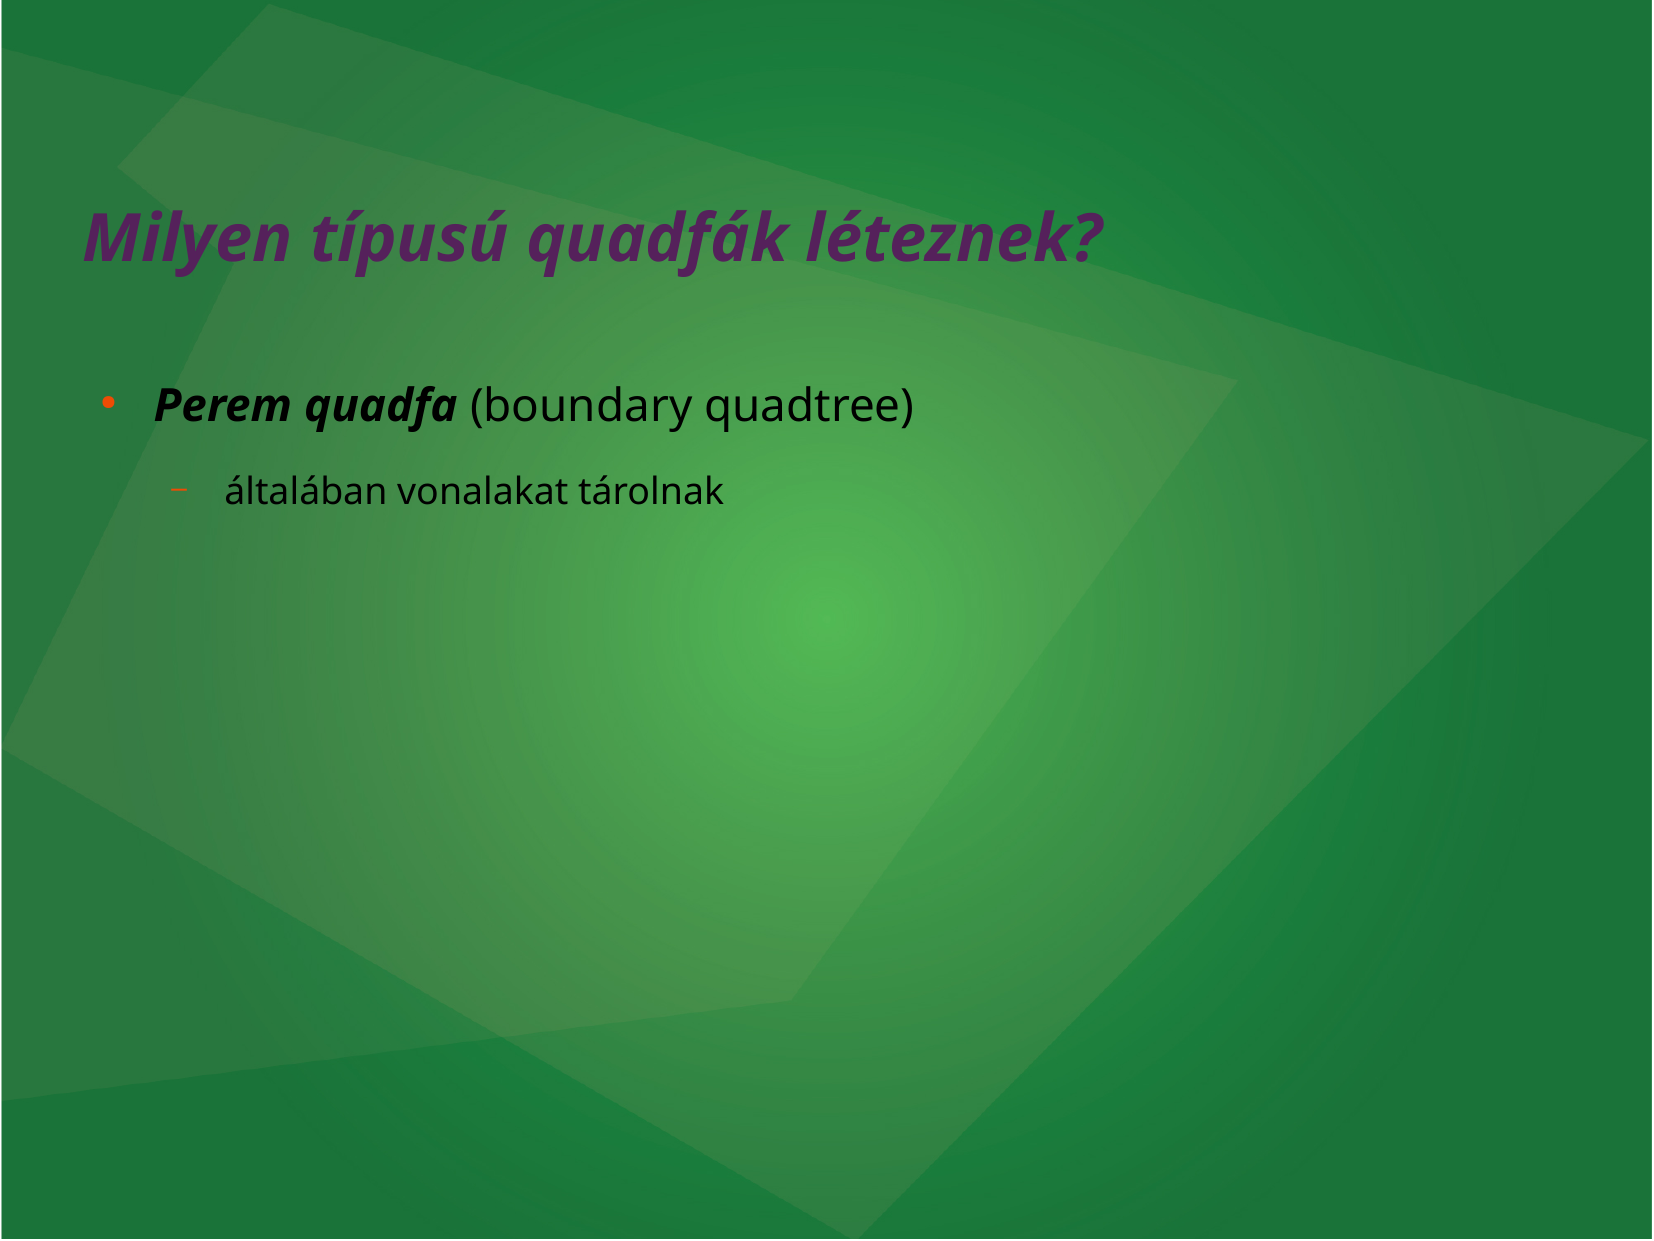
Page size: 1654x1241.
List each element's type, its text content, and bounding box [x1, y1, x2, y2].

title Milyen típusú quadfák léteznek? [82, 132, 1571, 340]
list Perem quadfa (boundary quadtree) általában vonalakat tárolnak [82, 372, 1571, 1093]
picture [0, 0, 1652, 1241]
